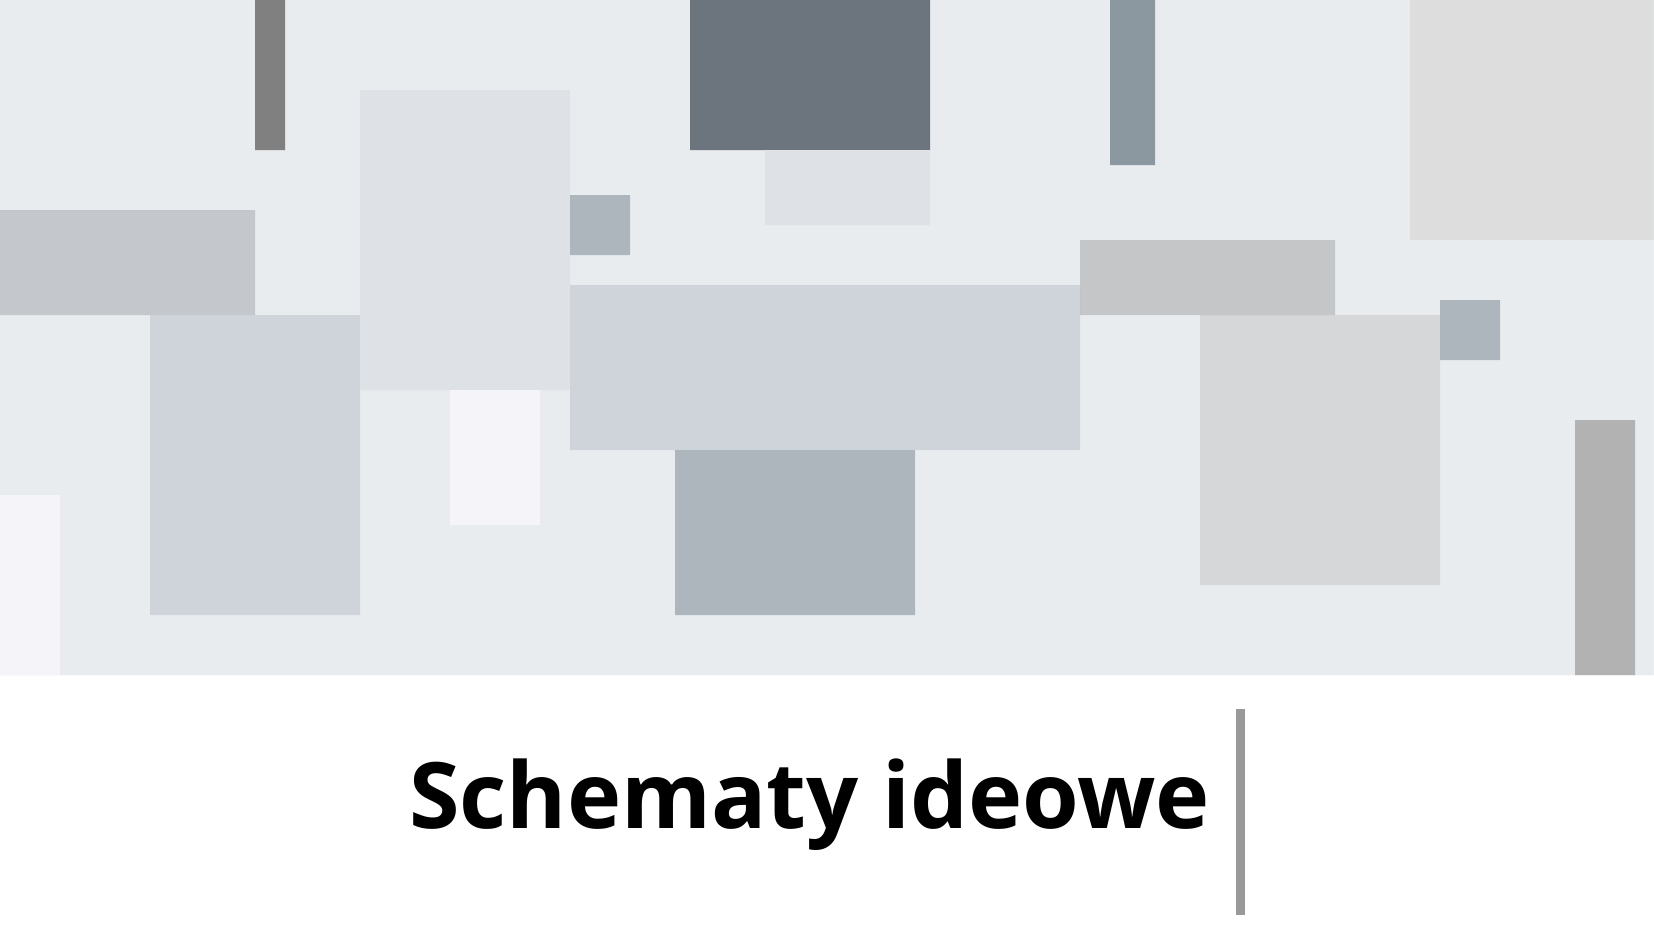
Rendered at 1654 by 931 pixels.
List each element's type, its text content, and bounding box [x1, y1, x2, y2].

title Schematy ideowe [59, 675, 1211, 912]
